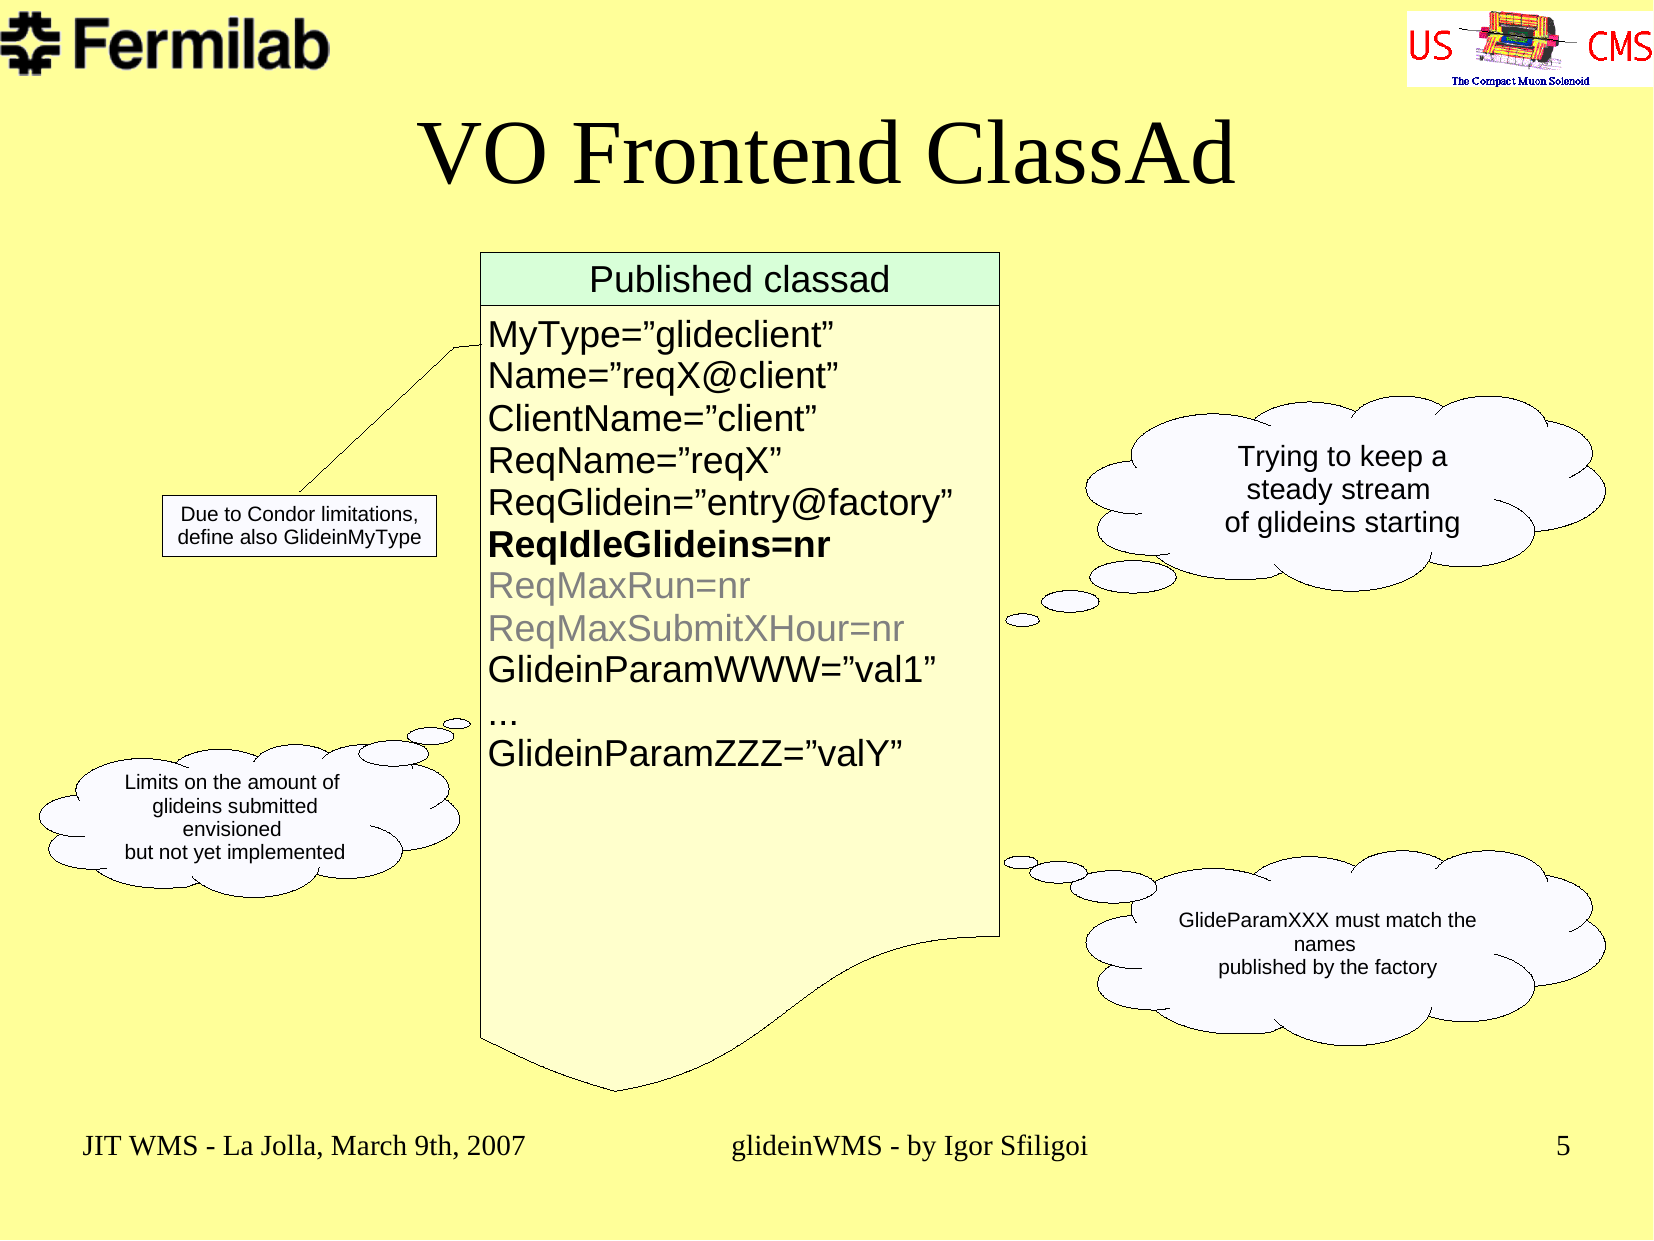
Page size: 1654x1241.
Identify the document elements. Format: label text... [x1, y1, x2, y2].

text_box Trying to keep a steady stream of glideins starting [1089, 560, 1177, 594]
text_box MyType=”glideclient” Name=”reqX@client” ClientName=”client” ReqName=”reqX” ReqGlidein=”entry@factory” ReqIdleGlideins=nr ReqMaxRun=nr ReqMaxSubmitXHour=nr GlideinParamWWW=”val1” ... GlideinParamZZZ=”valY” [480, 306, 1000, 1092]
picture [0, 11, 330, 76]
text_box Trying to keep a steady stream of glideins starting [1041, 590, 1100, 613]
text_box Limits on the amount of glideins submitted envisioned but not yet implemented [39, 727, 460, 898]
text_box GlideParamXXX must match the names published by the factory [1004, 850, 1606, 1046]
text_box Trying to keep a steady stream of glideins starting [1085, 396, 1606, 592]
picture [1407, 11, 1654, 87]
text_box Published classad [480, 252, 1000, 306]
title VO Frontend ClassAd [82, 49, 1571, 257]
text_box Due to Condor limitations, define also GlideinMyType [162, 496, 437, 556]
